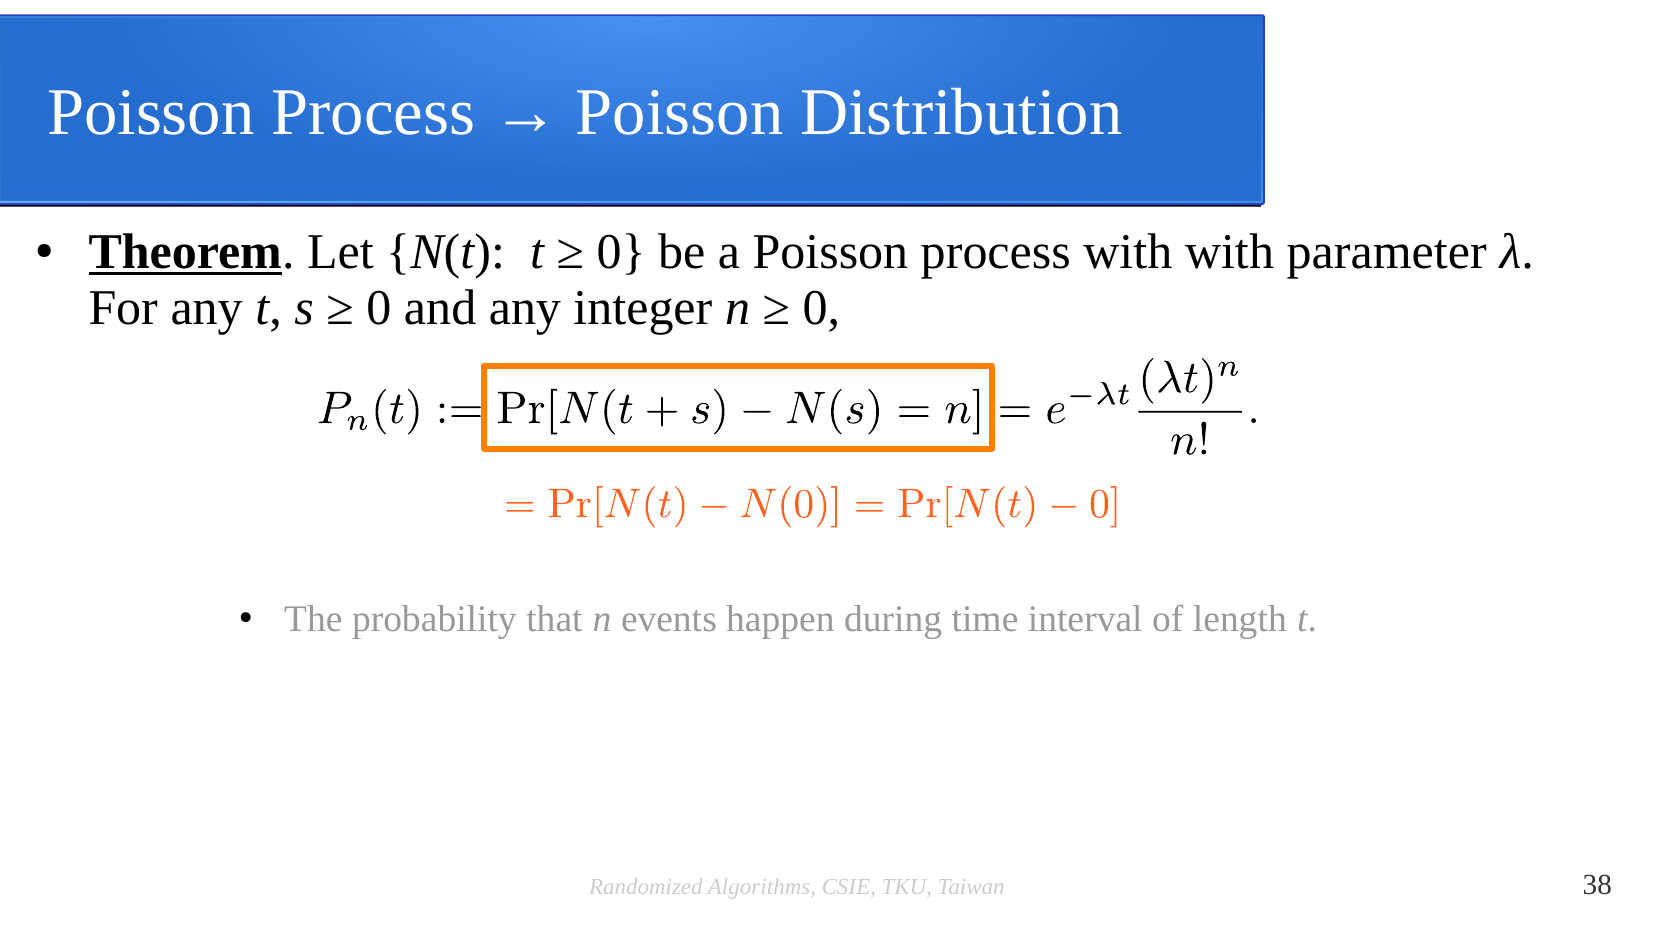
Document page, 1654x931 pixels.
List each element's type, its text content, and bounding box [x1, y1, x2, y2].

picture [316, 358, 1257, 455]
picture [502, 484, 1118, 530]
title Poisson Process → Poisson Distribution [47, 35, 1199, 189]
list Theorem. Let {N(t): t ≥ 0} be a Poisson process with with parameter λ. For any t, s ≥ 0 and any integer n ≥ 0, [17, 224, 1560, 764]
text_box The probability that n events happen during time interval of length t. [224, 590, 1394, 662]
